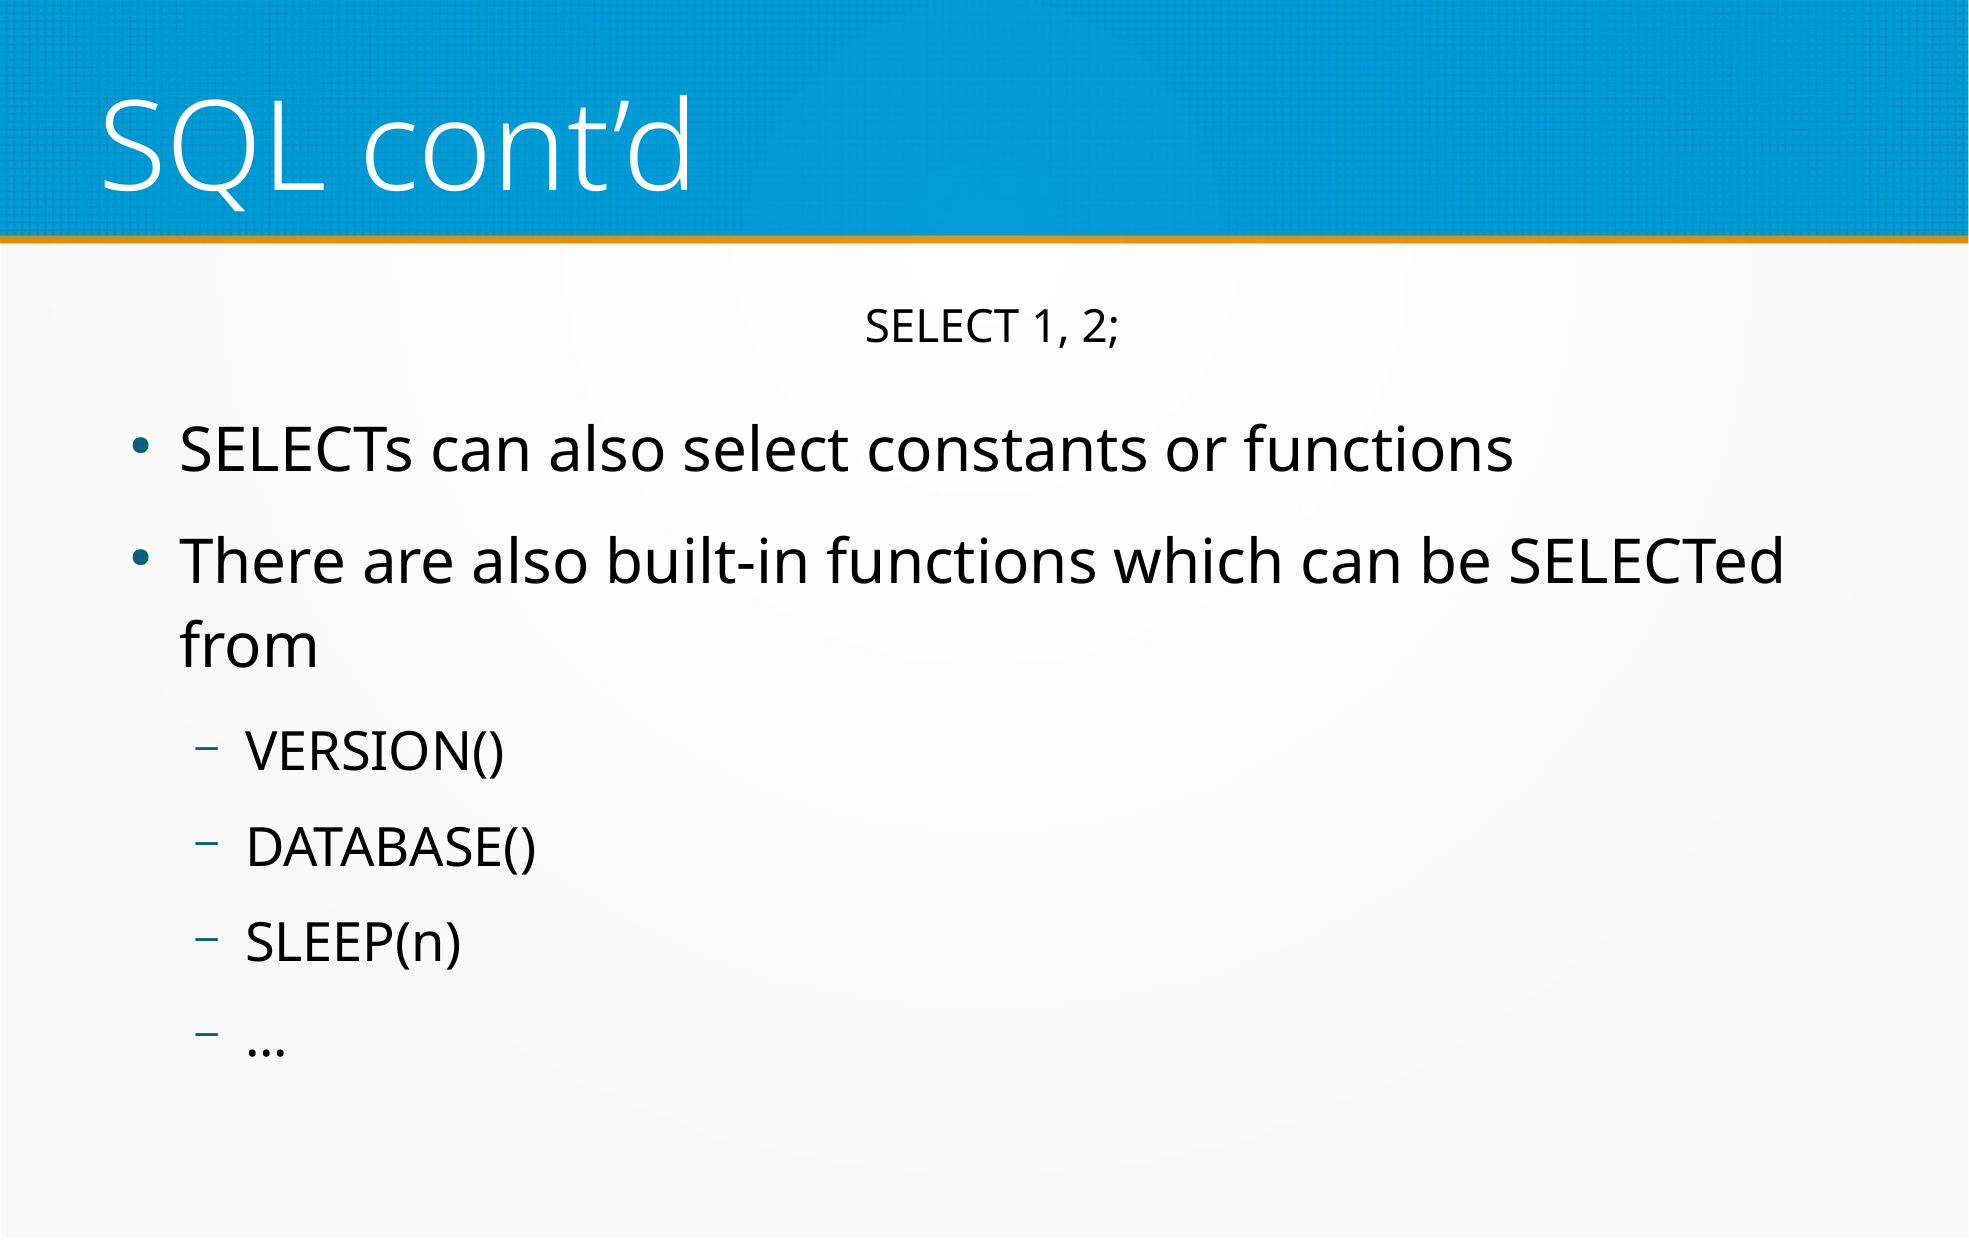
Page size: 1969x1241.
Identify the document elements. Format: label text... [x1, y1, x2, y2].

title SQL cont’d [98, 19, 1870, 227]
picture [0, 233, 1969, 1241]
text_box SELECT 1, 2; [75, 290, 1876, 360]
list SELECTs can also select constants or functions There are also built-in functions which can be SELECTed from VERSION() DATABASE() SLEEP(n) ... [113, 405, 1876, 1081]
